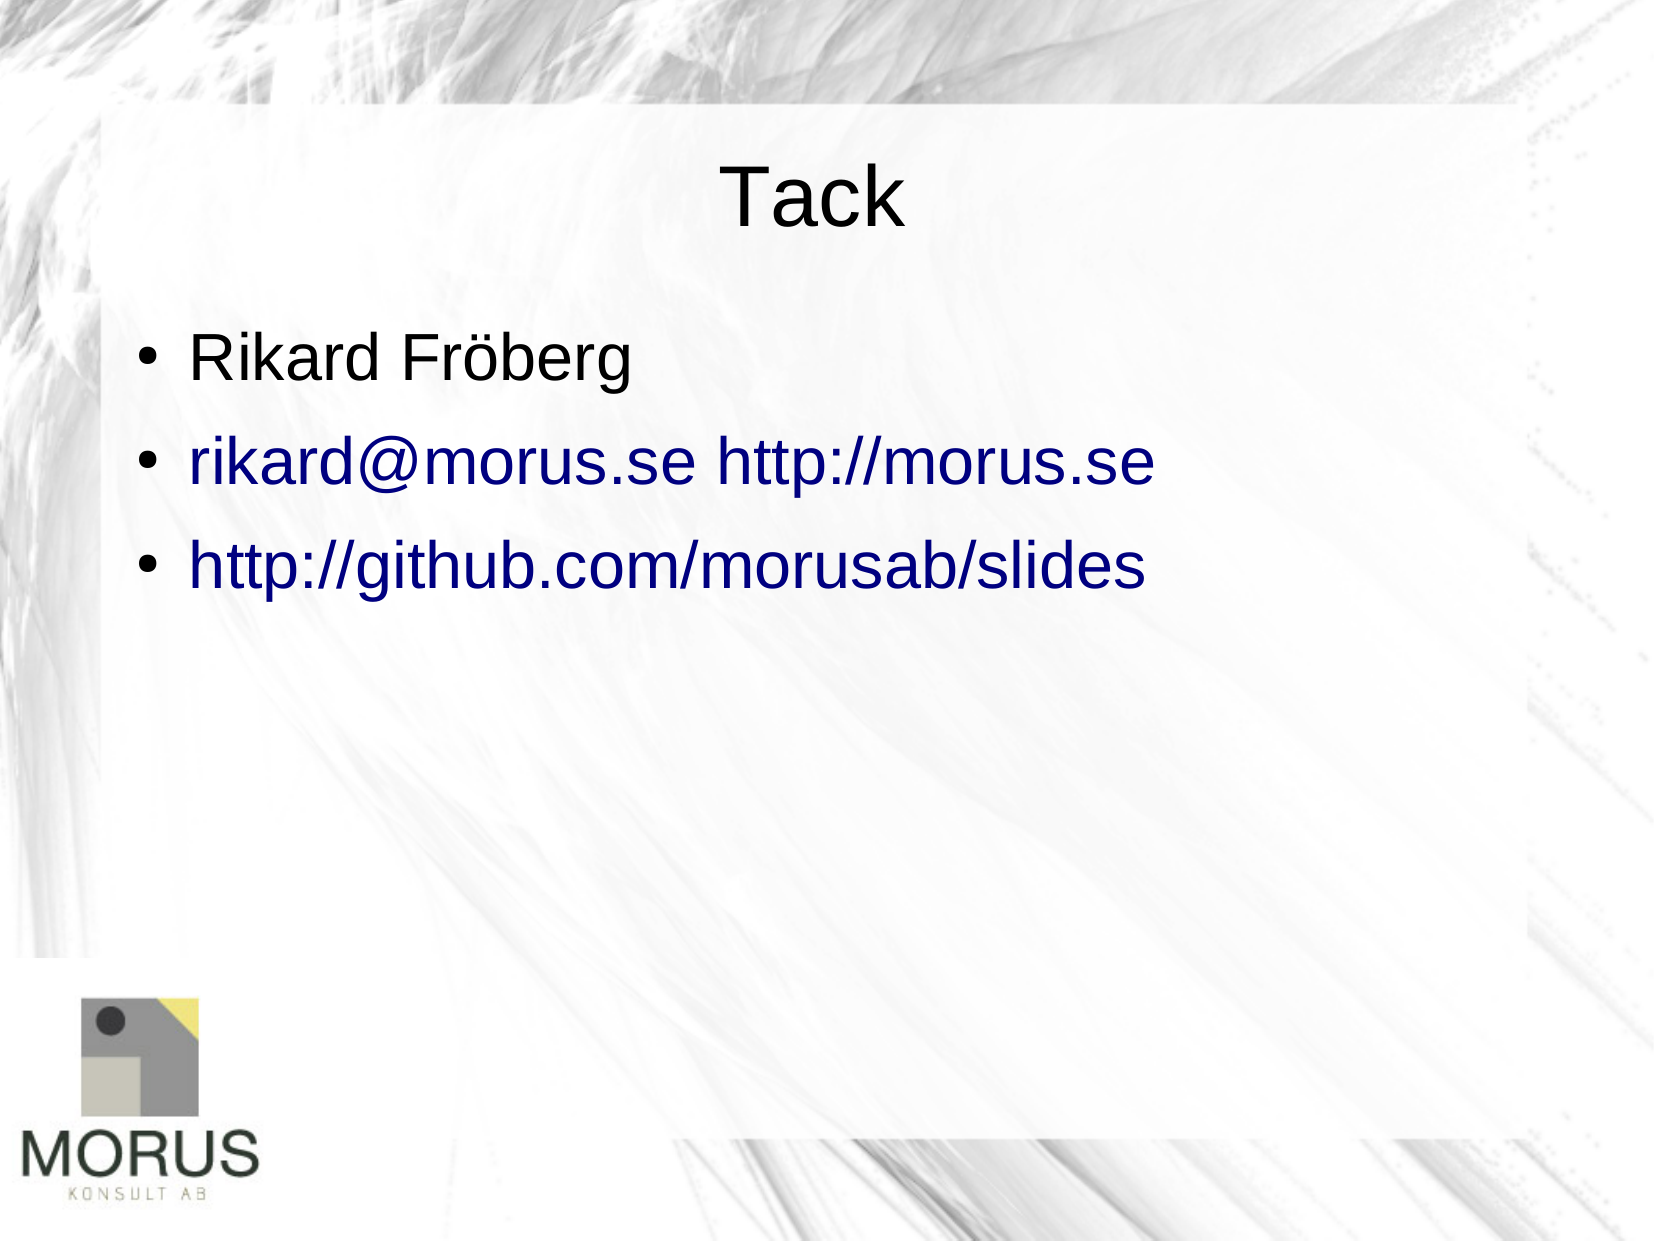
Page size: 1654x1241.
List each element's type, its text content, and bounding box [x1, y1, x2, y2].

list Rikard Fröberg rikard@morus.se http://morus.se http://github.com/morusab/slides [118, 319, 1571, 1040]
title Tack [118, 112, 1506, 281]
picture [0, 0, 1654, 1241]
